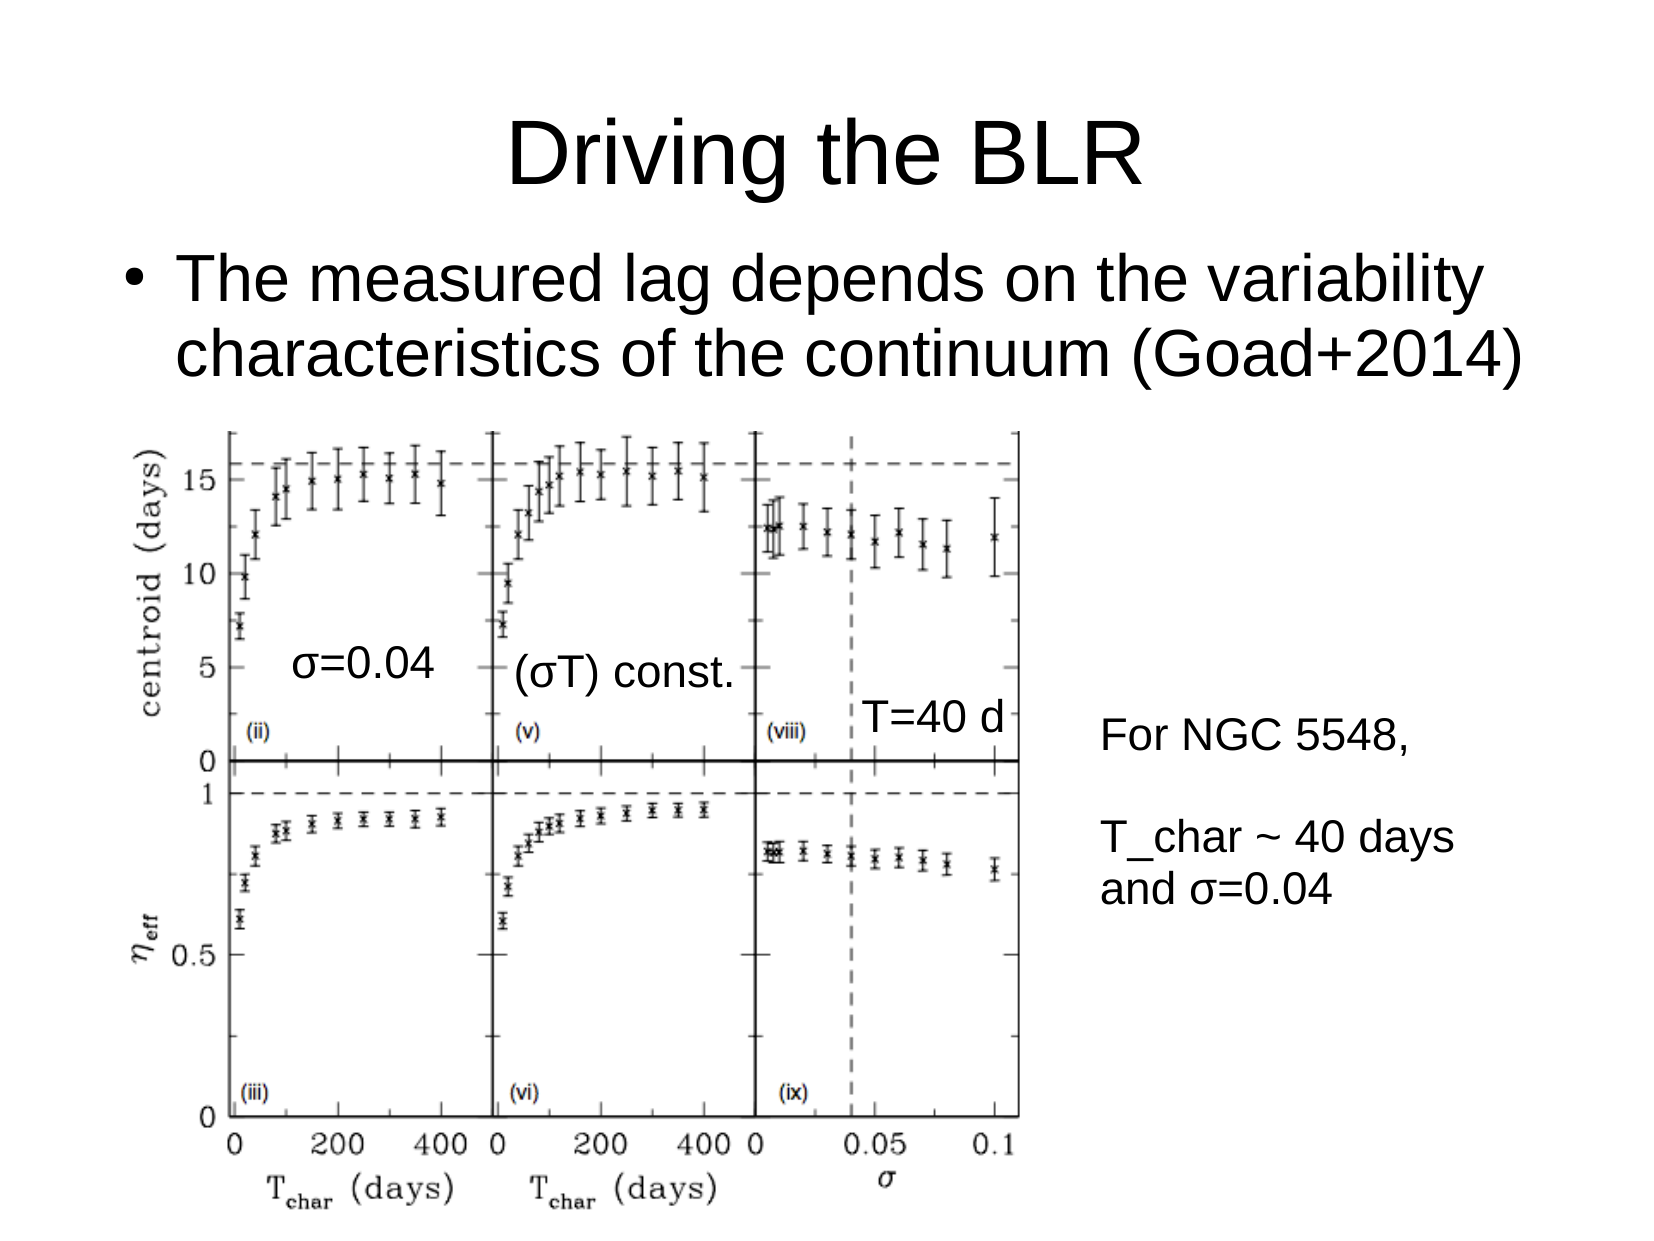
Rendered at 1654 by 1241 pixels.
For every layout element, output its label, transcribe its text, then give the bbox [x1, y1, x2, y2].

text_box For NGC 5548, T_char ~ 40 days and σ=0.04 [1085, 701, 1471, 922]
text_box σ=0.04 [276, 630, 451, 697]
title Driving the BLR [82, 49, 1571, 257]
text_box T=40 d [846, 683, 1021, 751]
text_box (σT) const. [498, 638, 751, 706]
picture [63, 431, 1099, 1239]
list The measured lag depends on the variability characteristics of the continuum (Goad+2014) [105, 240, 1594, 961]
